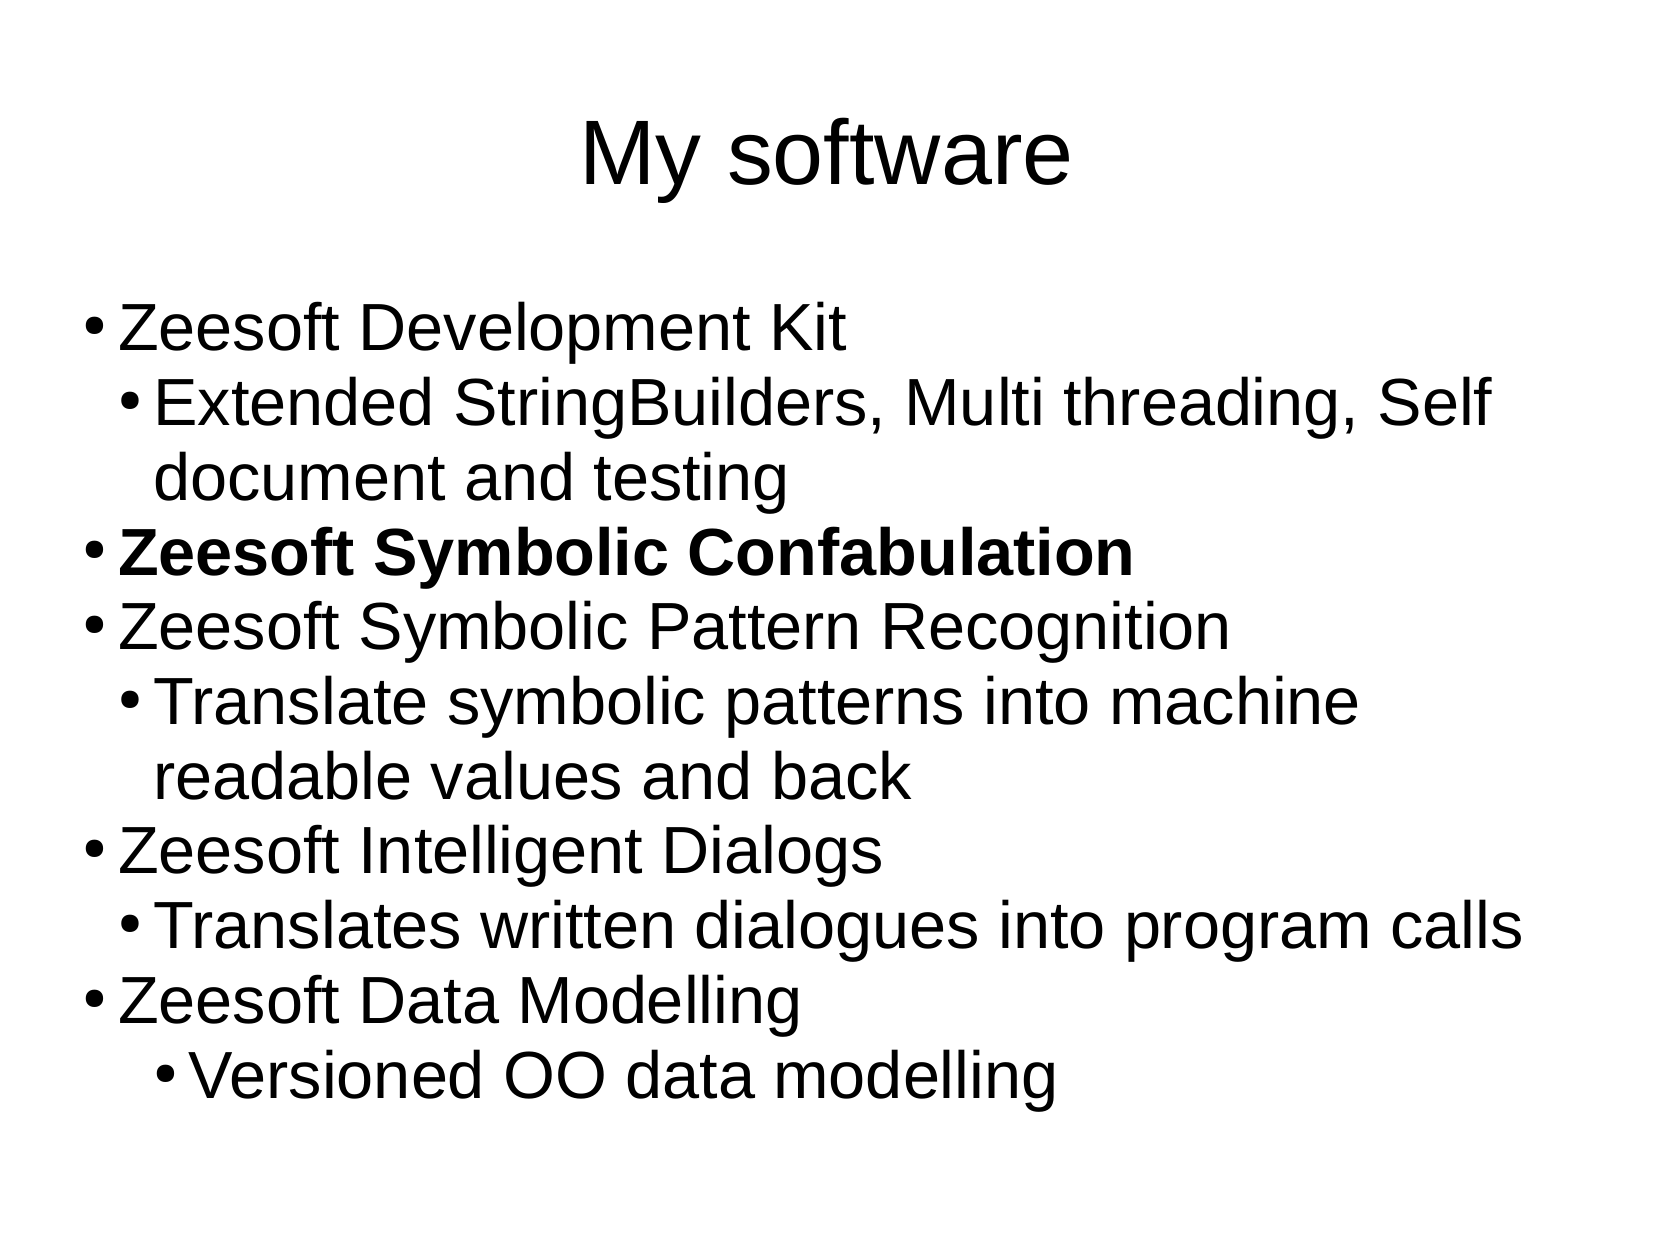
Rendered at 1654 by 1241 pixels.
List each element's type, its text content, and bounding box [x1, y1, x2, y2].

title My software [82, 49, 1571, 257]
subtitle Zeesoft Development Kit Extended StringBuilders, Multi threading, Self document and testing Zeesoft Symbolic Confabulation Zeesoft Symbolic Pattern Recognition Translate symbolic patterns into machine readable values and back Zeesoft Intelligent Dialogs Translates written dialogues into program calls Zeesoft Data Modelling Versioned OO data modelling [82, 290, 1571, 1188]
